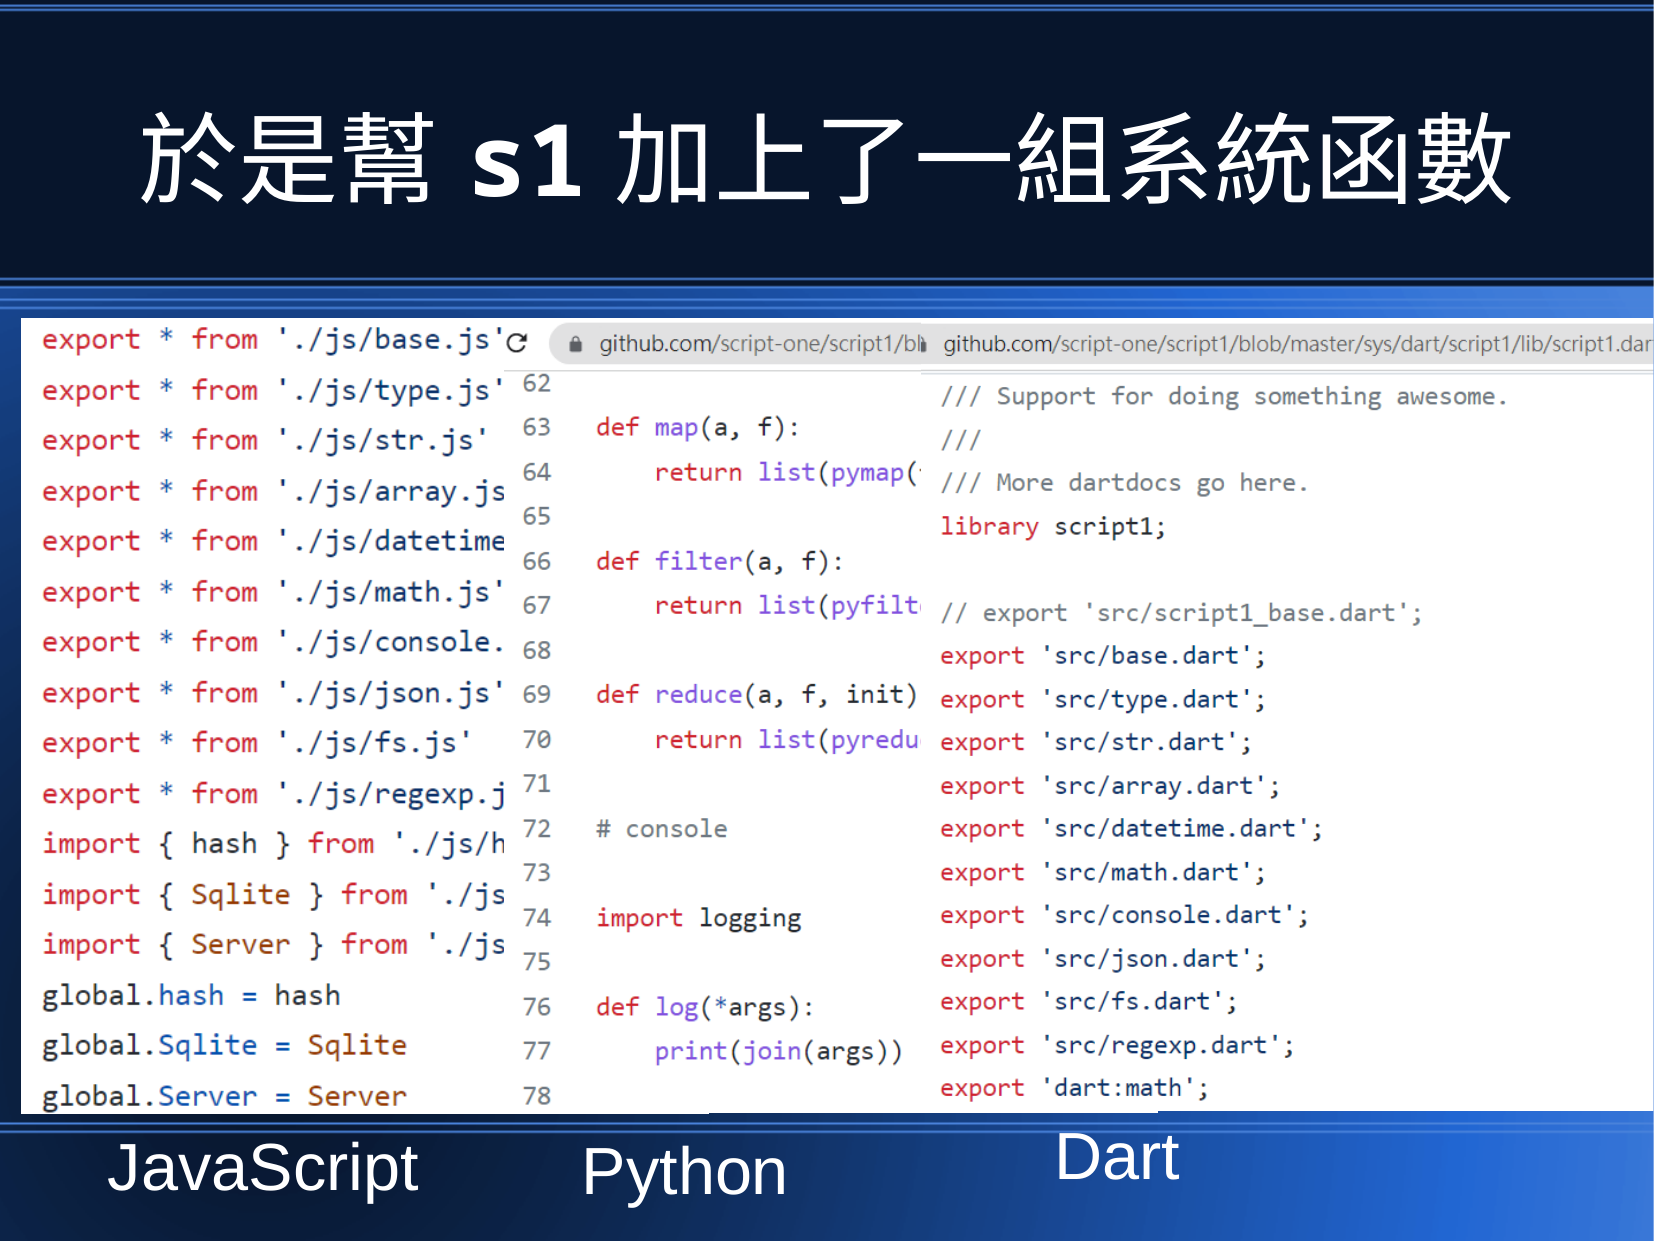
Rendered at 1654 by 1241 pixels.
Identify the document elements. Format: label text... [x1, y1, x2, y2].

picture [0, 0, 1654, 1241]
text_box Dart [1039, 1112, 1467, 1241]
text_box JavaScript [92, 1122, 520, 1241]
title 於是幫s1加上了一組系統函數 [82, 49, 1571, 257]
text_box Python [566, 1126, 994, 1241]
